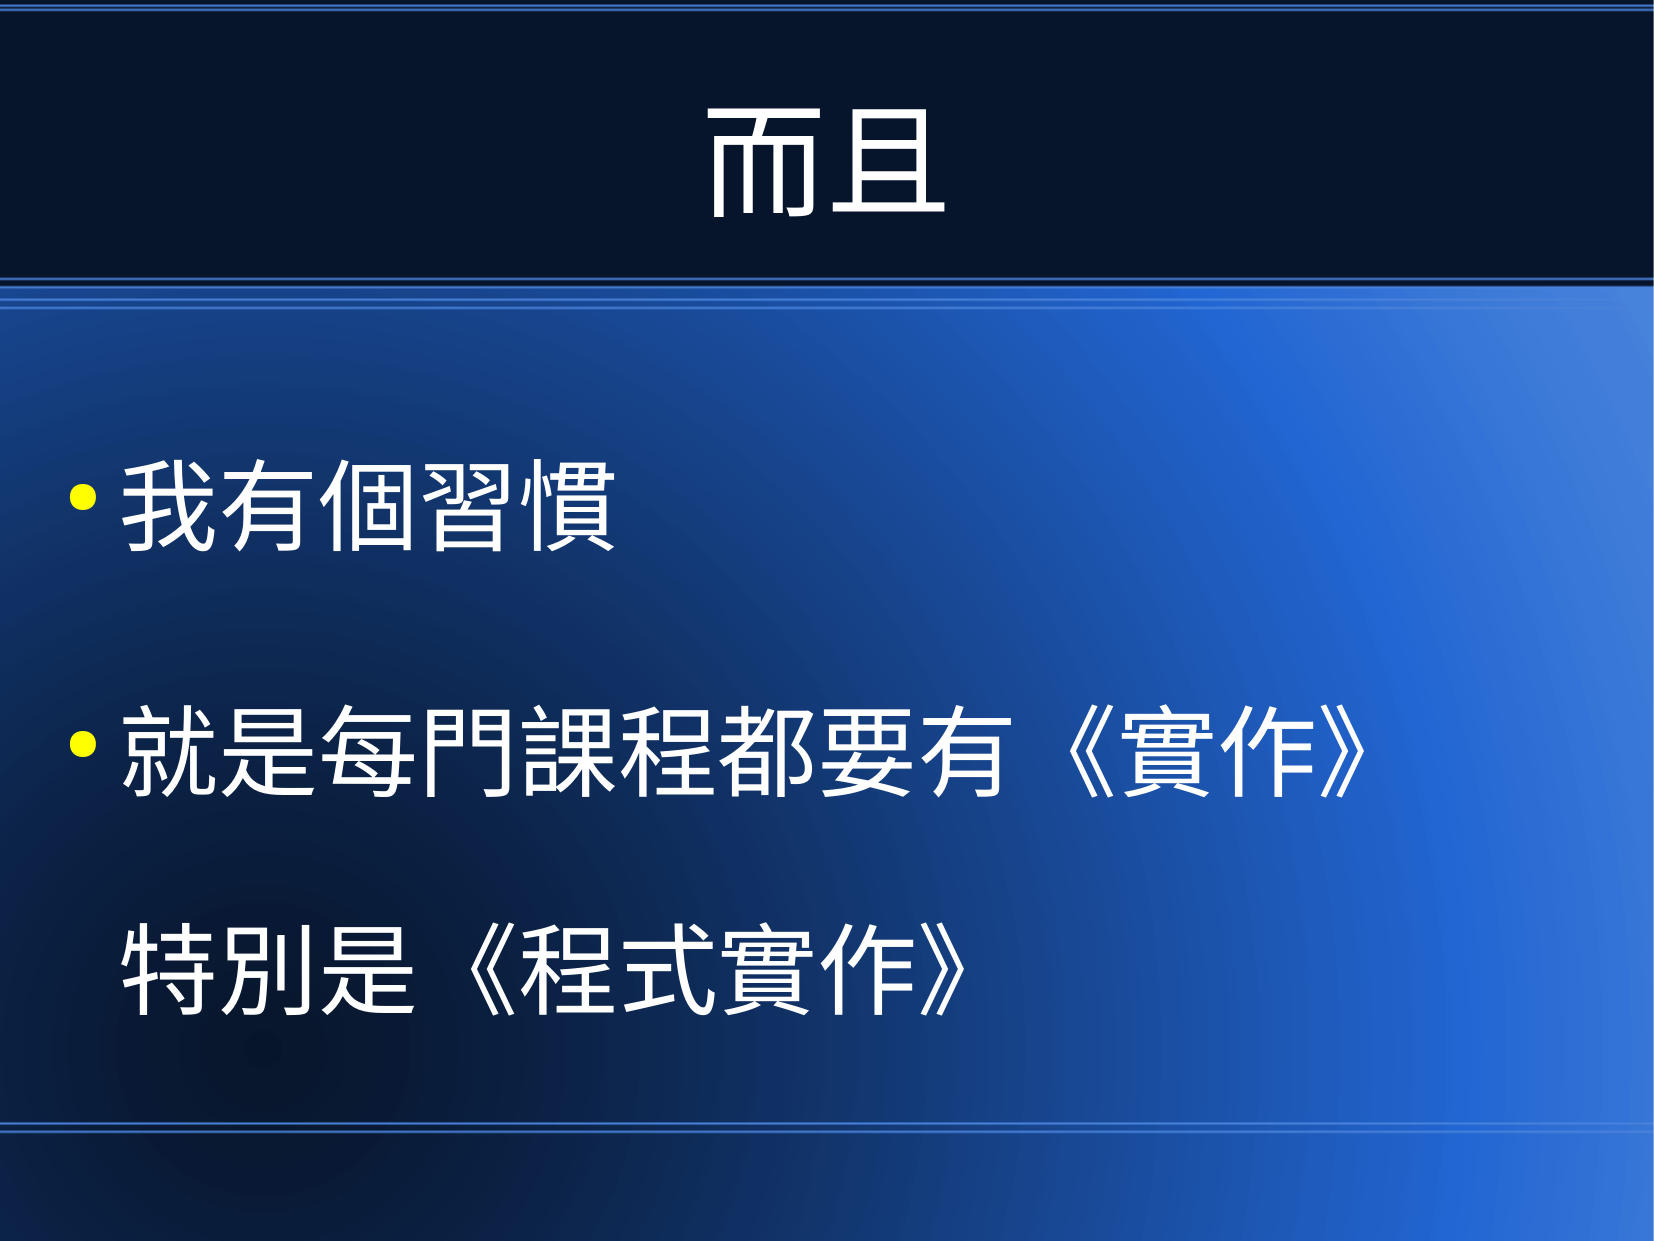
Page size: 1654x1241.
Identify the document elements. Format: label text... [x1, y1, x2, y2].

list 我有個習慣 就是每門課程都要有《實作》 特別是《程式實作》 [47, 355, 1619, 1241]
picture [0, 0, 1654, 1241]
title 而且 [82, 49, 1571, 257]
